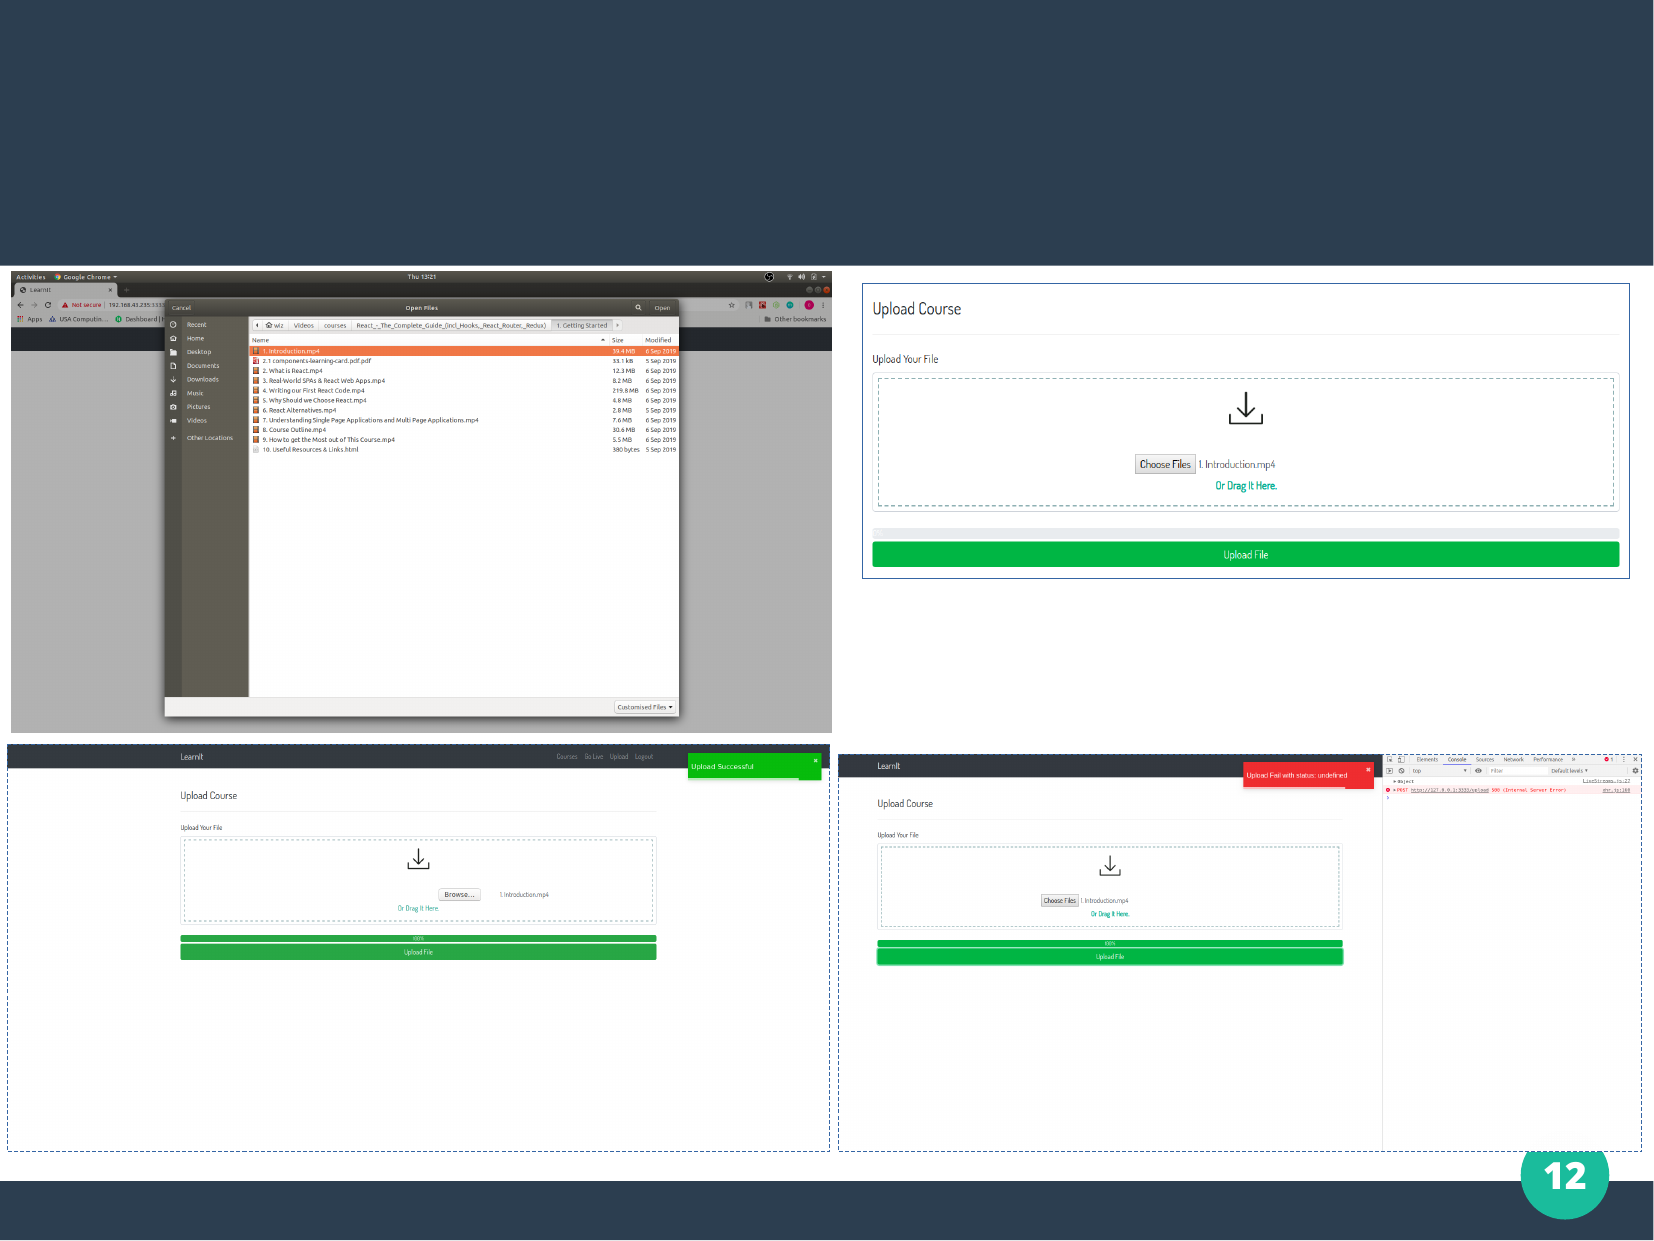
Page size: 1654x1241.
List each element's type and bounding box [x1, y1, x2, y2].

picture [862, 283, 1630, 579]
picture [7, 744, 830, 1152]
picture [11, 271, 832, 733]
picture [838, 754, 1642, 1152]
